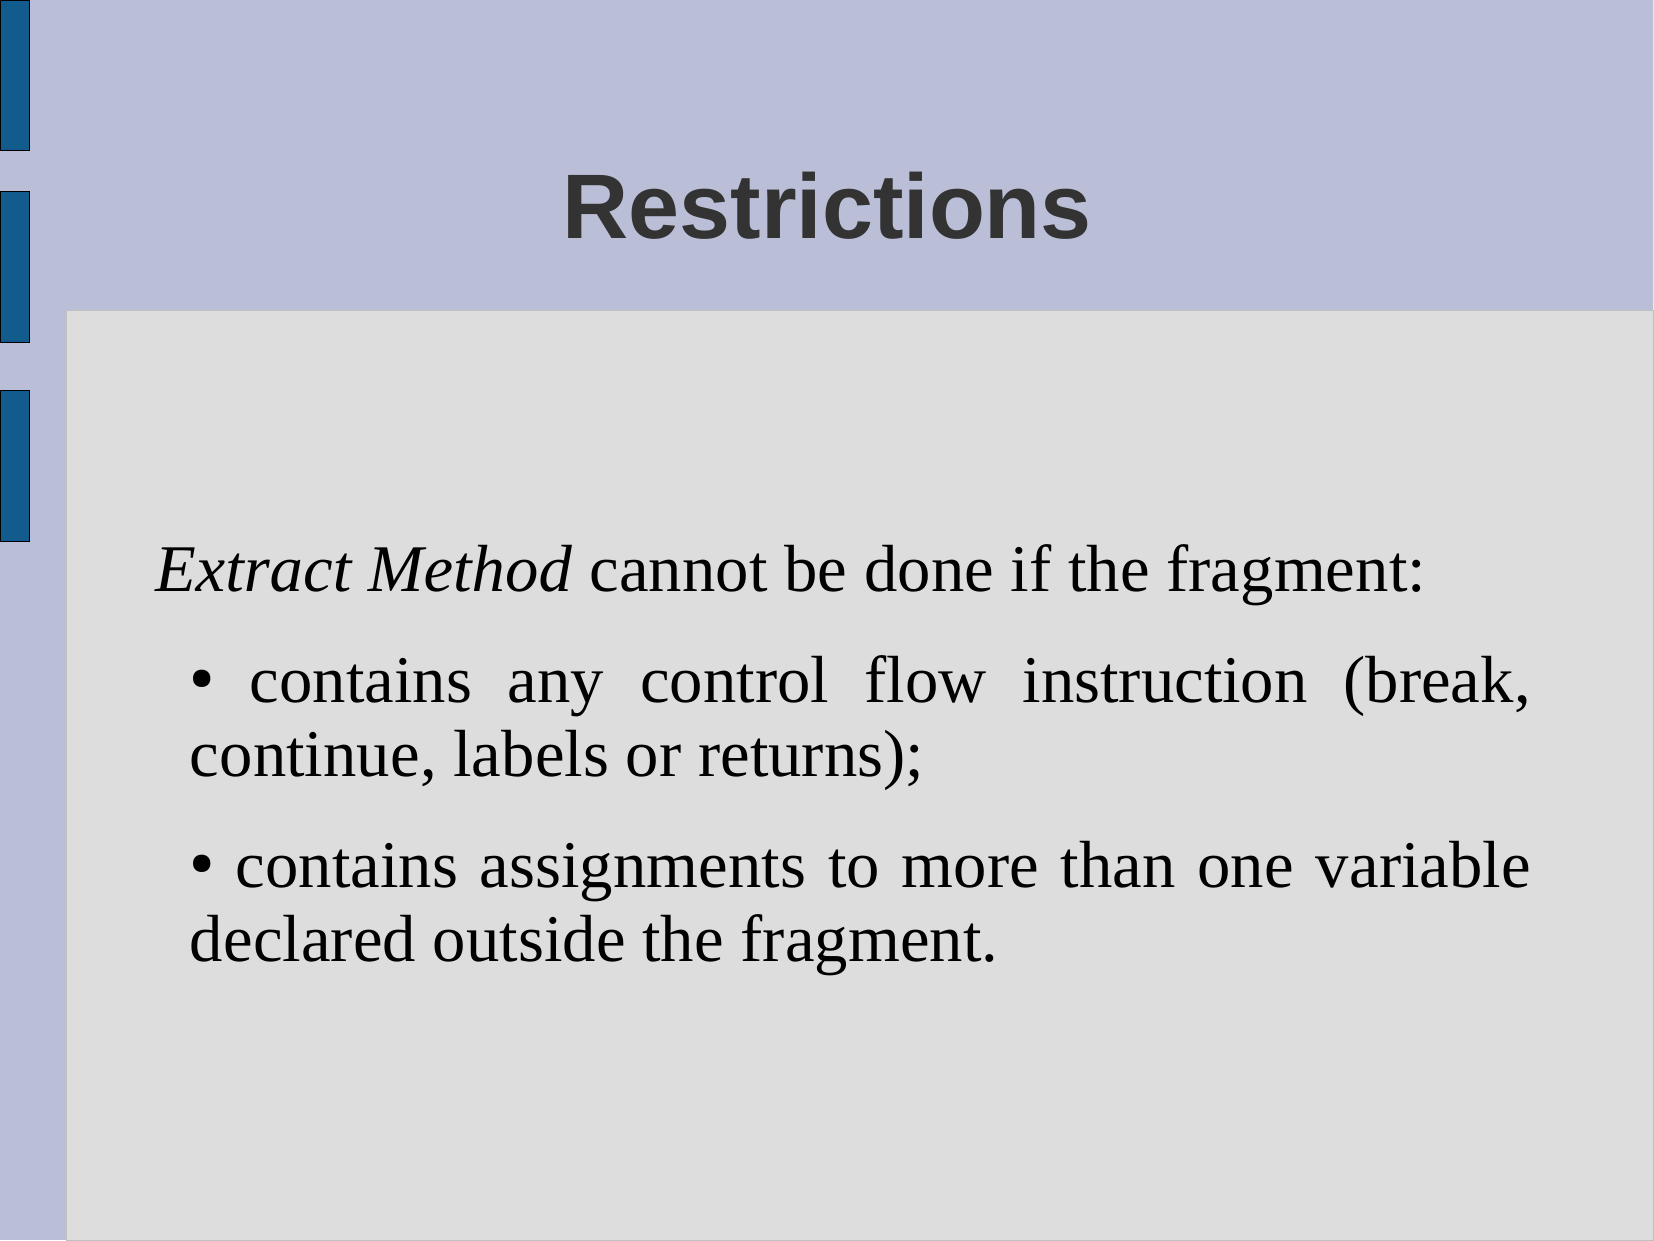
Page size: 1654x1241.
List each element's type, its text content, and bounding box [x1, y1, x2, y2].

subtitle Extract Method cannot be done if the fragment: contains any control flow instruction (break, continue, labels or returns); contains assignments to more than one variable declared outside the fragment. [121, 344, 1534, 1127]
title Restrictions [121, 102, 1534, 311]
